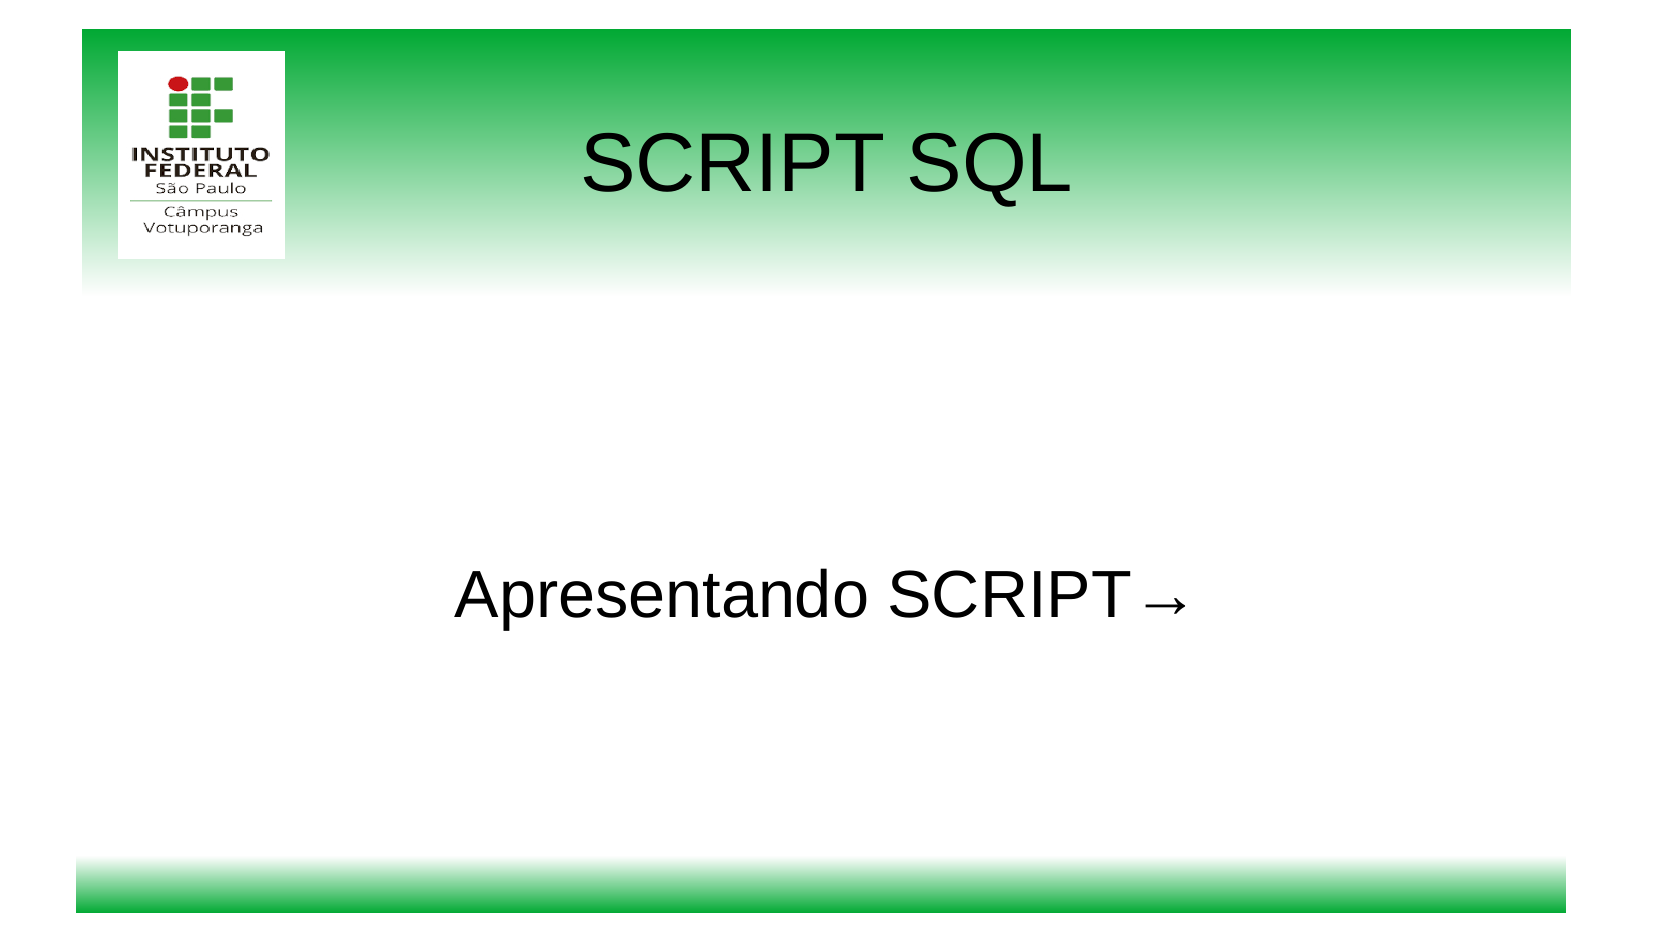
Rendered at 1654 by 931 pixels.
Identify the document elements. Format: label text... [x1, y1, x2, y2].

picture [118, 51, 285, 259]
text_box Apresentando SCRIPT→ [82, 354, 1572, 835]
title [76, 856, 1566, 913]
title SCRIPT SQL [82, 29, 1571, 296]
